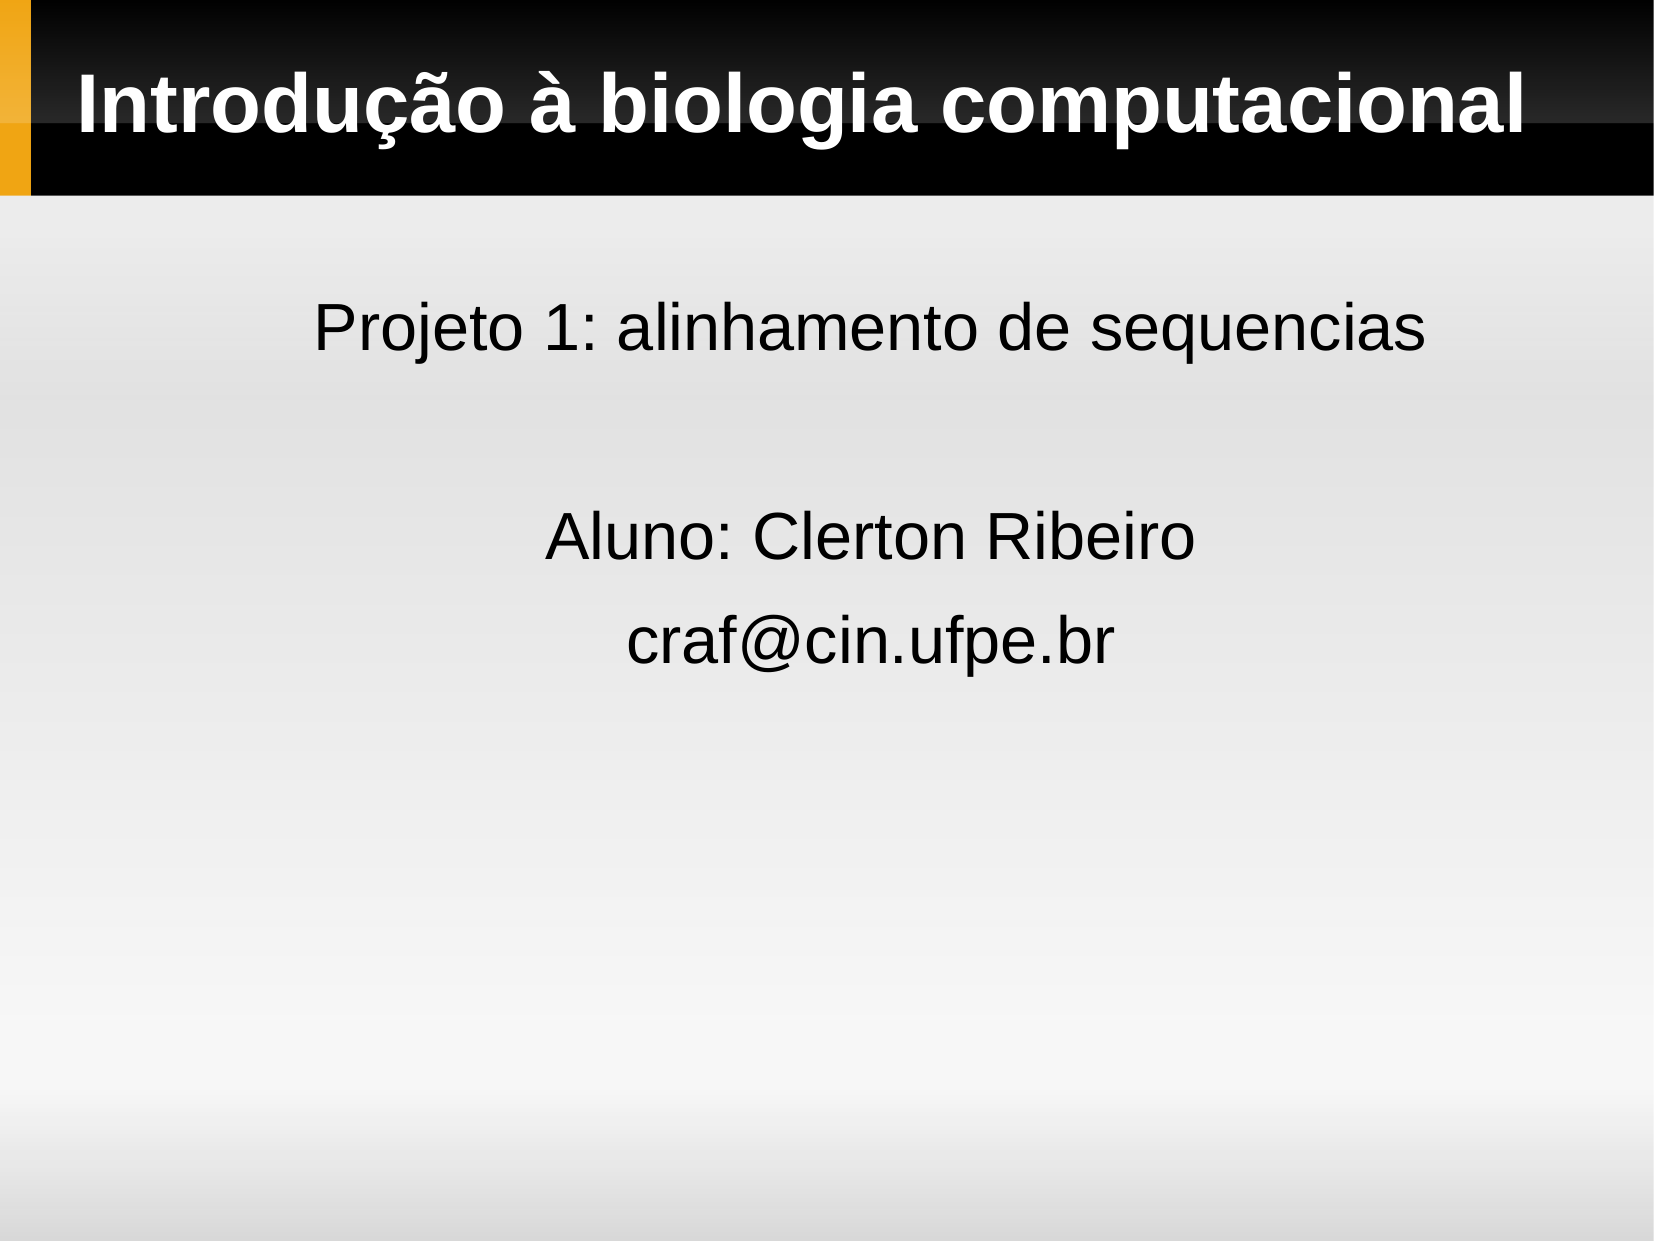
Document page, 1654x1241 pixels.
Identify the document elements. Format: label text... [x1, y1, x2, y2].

list Projeto 1: alinhamento de sequencias Aluno: Clerton Ribeiro craf@cin.ufpe.br [82, 290, 1571, 1109]
title Introdução à biologia computacional [76, 0, 1565, 208]
picture [0, 0, 1654, 1241]
